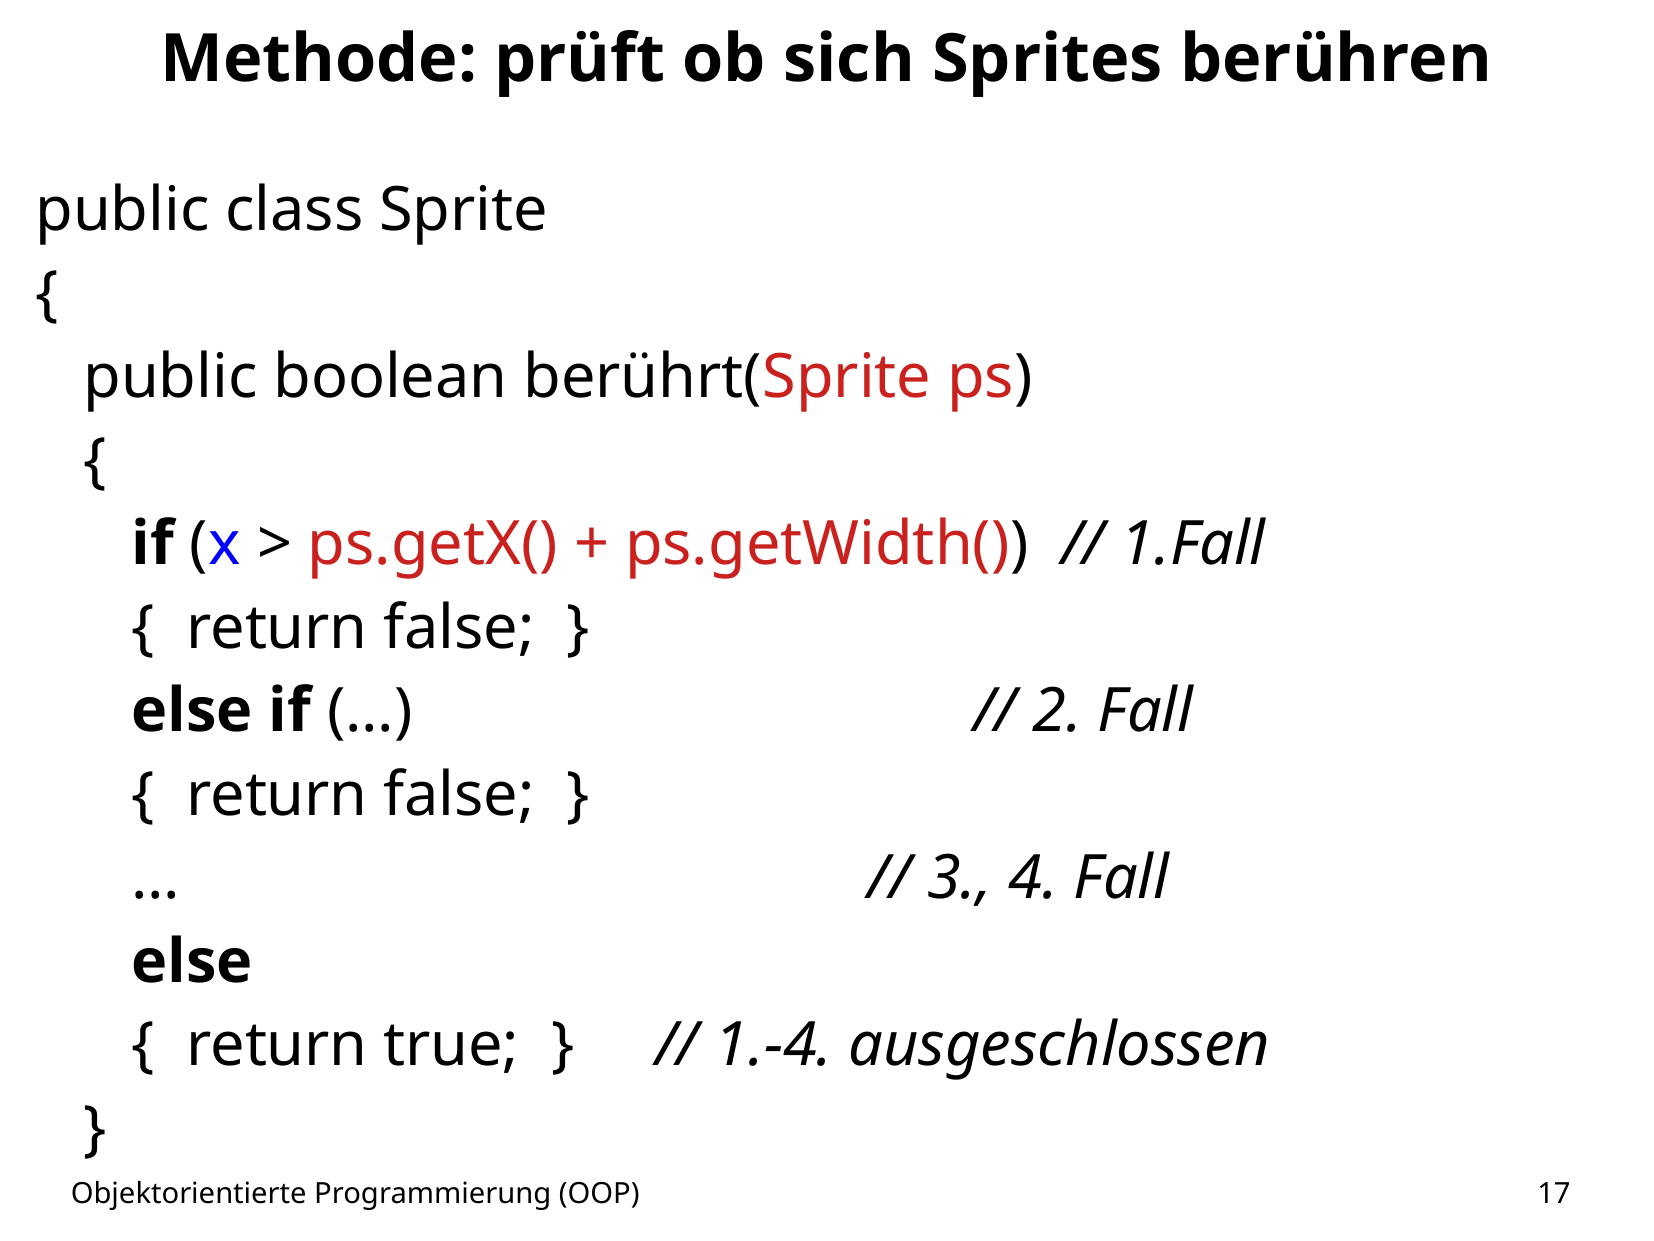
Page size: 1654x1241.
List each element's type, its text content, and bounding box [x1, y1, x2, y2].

title Methode: prüft ob sich Sprites berühren [0, 5, 1654, 107]
list public class Sprite { public boolean berührt(Sprite ps) { if (x > ps.getX() + ps.getWidth()) // 1.Fall { return false; } else if (…) // 2. Fall { return false; } … // 3., 4. Fall else { return true; } // 1.-4. ausgeschlossen } [35, 165, 1630, 1170]
